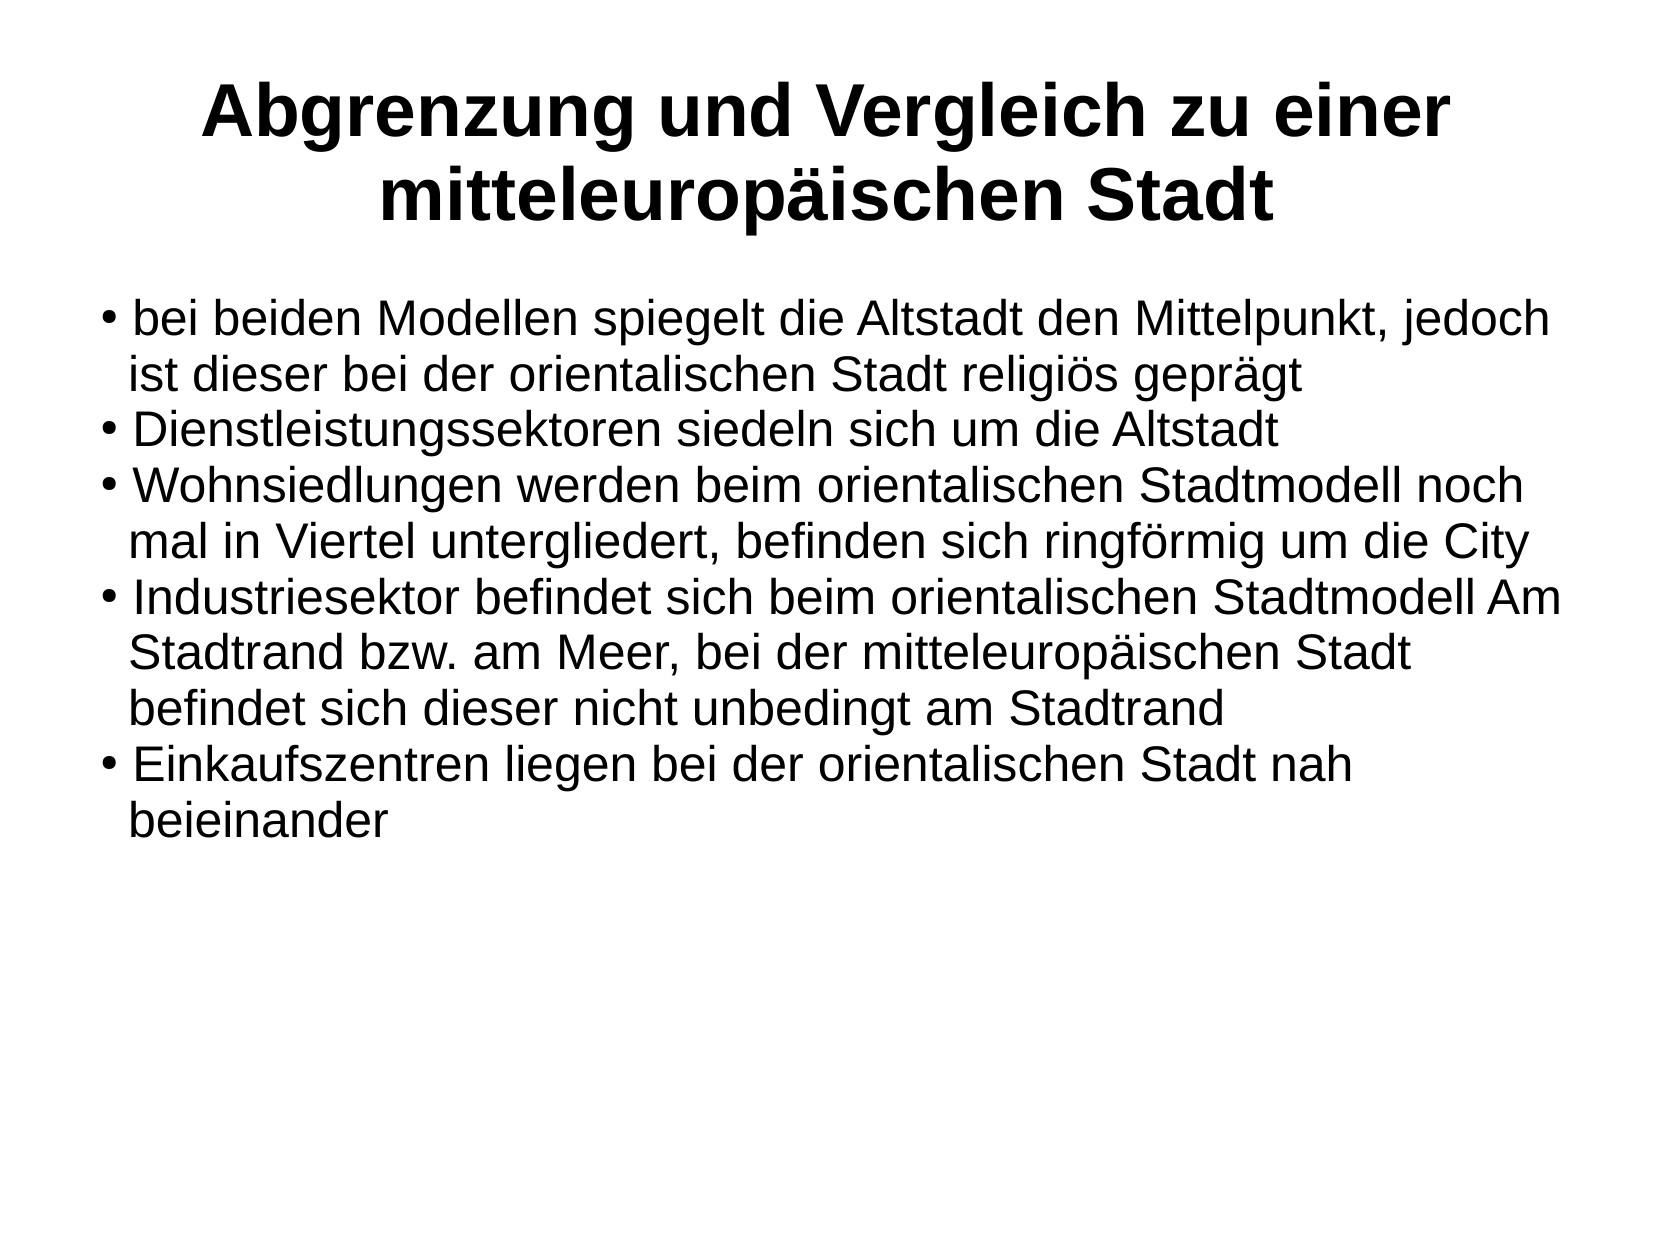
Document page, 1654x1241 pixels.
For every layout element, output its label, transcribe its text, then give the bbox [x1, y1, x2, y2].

list bei beiden Modellen spiegelt die Altstadt den Mittelpunkt, jedoch ist dieser bei der orientalischen Stadt religiös geprägt Dienstleistungssektoren siedeln sich um die Altstadt Wohnsiedlungen werden beim orientalischen Stadtmodell noch mal in Viertel untergliedert, befinden sich ringförmig um die City Industriesektor befindet sich beim orientalischen Stadtmodell Am Stadtrand bzw. am Meer, bei der mitteleuropäischen Stadt befindet sich dieser nicht unbedingt am Stadtrand Einkaufszentren liegen bei der orientalischen Stadt nah beieinander [82, 290, 1571, 1010]
title Abgrenzung und Vergleich zu einer mitteleuropäischen Stadt [82, 49, 1571, 257]
